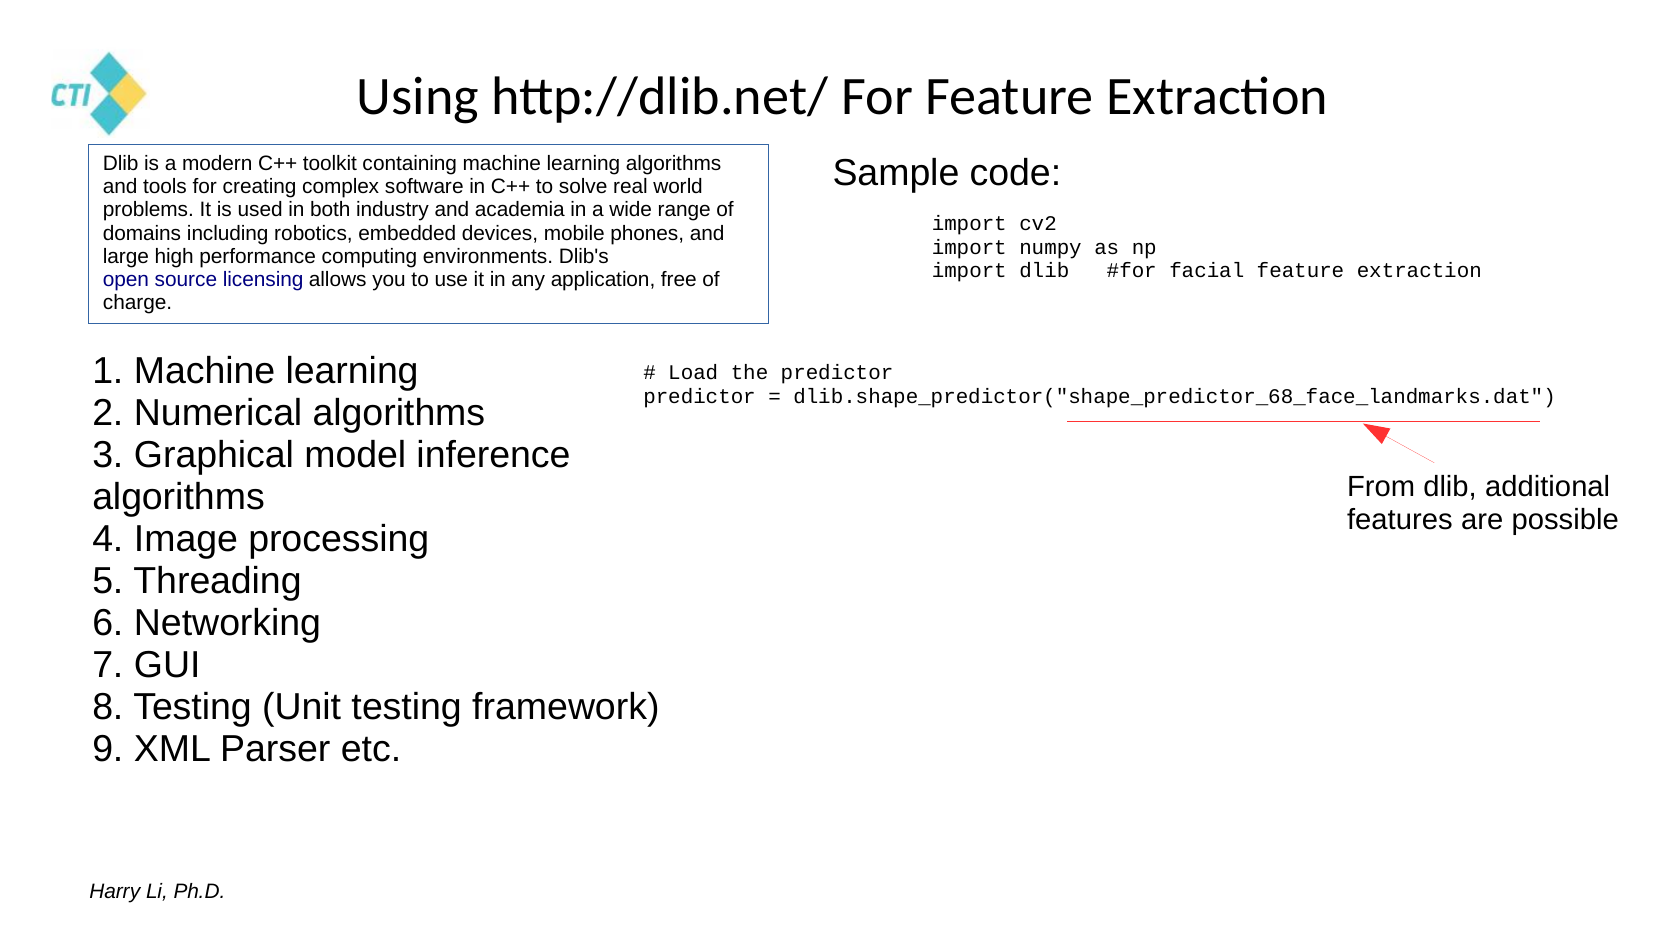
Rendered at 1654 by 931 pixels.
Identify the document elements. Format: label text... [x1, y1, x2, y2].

text_box Sample code: [817, 144, 1245, 202]
text_box Using http://dlib.net/ For Feature Extraction [214, 53, 1471, 173]
text_box import cv2 import numpy as np import dlib #for facial feature extraction [917, 206, 1523, 293]
text_box # Load the predictor predictor = dlib.shape_predictor("shape_predictor_68_face_landmarks.dat") [628, 355, 1571, 418]
text_box 1. Machine learning 2. Numerical algorithms 3. Graphical model inference algorithms 4. Image processing 5. Threading 6. Networking 7. GUI 8. Testing (Unit testing framework) 9. XML Parser etc. [77, 341, 757, 777]
text_box Harry Li, Ph.D. [74, 870, 241, 910]
text_box Dlib is a modern C++ toolkit containing machine learning algorithms and tools for creating complex software in C++ to solve real world problems. It is used in both industry and academia in a wide range of domains including robotics, embedded devices, mobile phones, and large high performance computing environments. Dlib's open source licensing allows you to use it in any application, free of charge. [88, 144, 769, 324]
picture [51, 47, 150, 138]
text_box From dlib, additional features are possible [1332, 462, 1643, 544]
